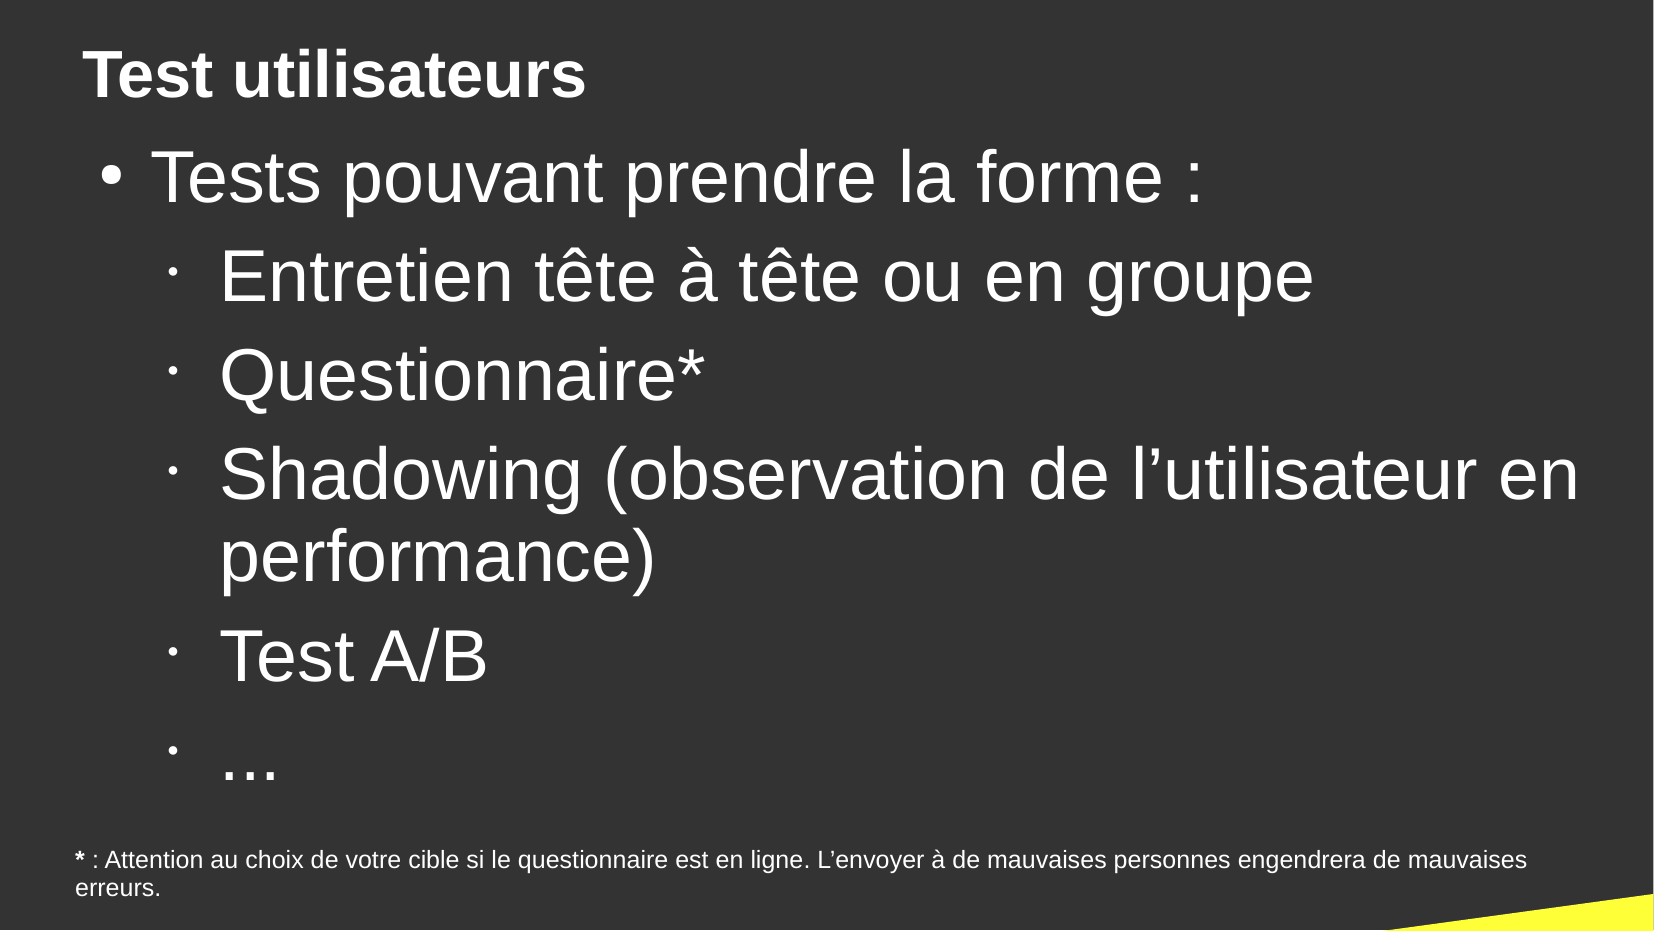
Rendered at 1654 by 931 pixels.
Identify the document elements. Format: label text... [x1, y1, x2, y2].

title Test utilisateurs [82, 37, 1571, 114]
text_box * : Attention au choix de votre cible si le questionnaire est en ligne. L’envoyer à de mauvaises personnes engendrera de mauvaises erreurs. [60, 838, 1546, 931]
text_box [1546, 893, 1654, 931]
list Tests pouvant prendre la forme : Entretien tête à tête ou en groupe Questionnaire* Shadowing (observation de l’utilisateur en performance) Test A/B ... [80, 135, 1620, 804]
